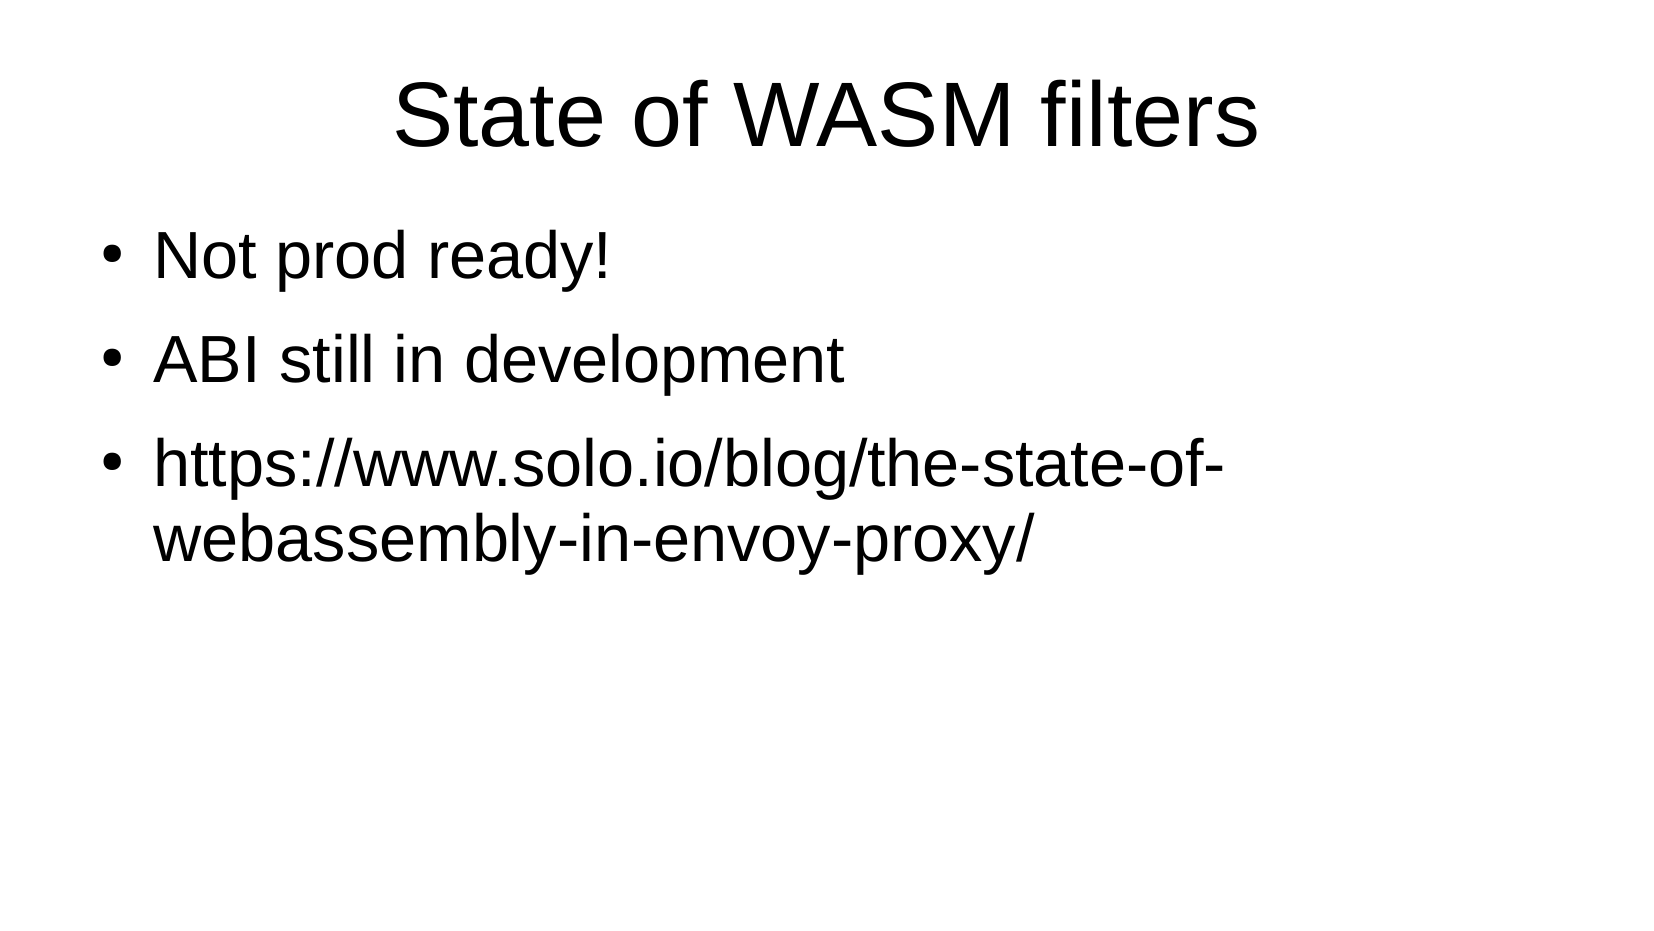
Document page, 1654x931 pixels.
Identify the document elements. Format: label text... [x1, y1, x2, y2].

list Not prod ready! ABI still in development https://www.solo.io/blog/the-state-of-webassembly-in-envoy-proxy/ [82, 217, 1571, 758]
title State of WASM filters [82, 37, 1571, 193]
